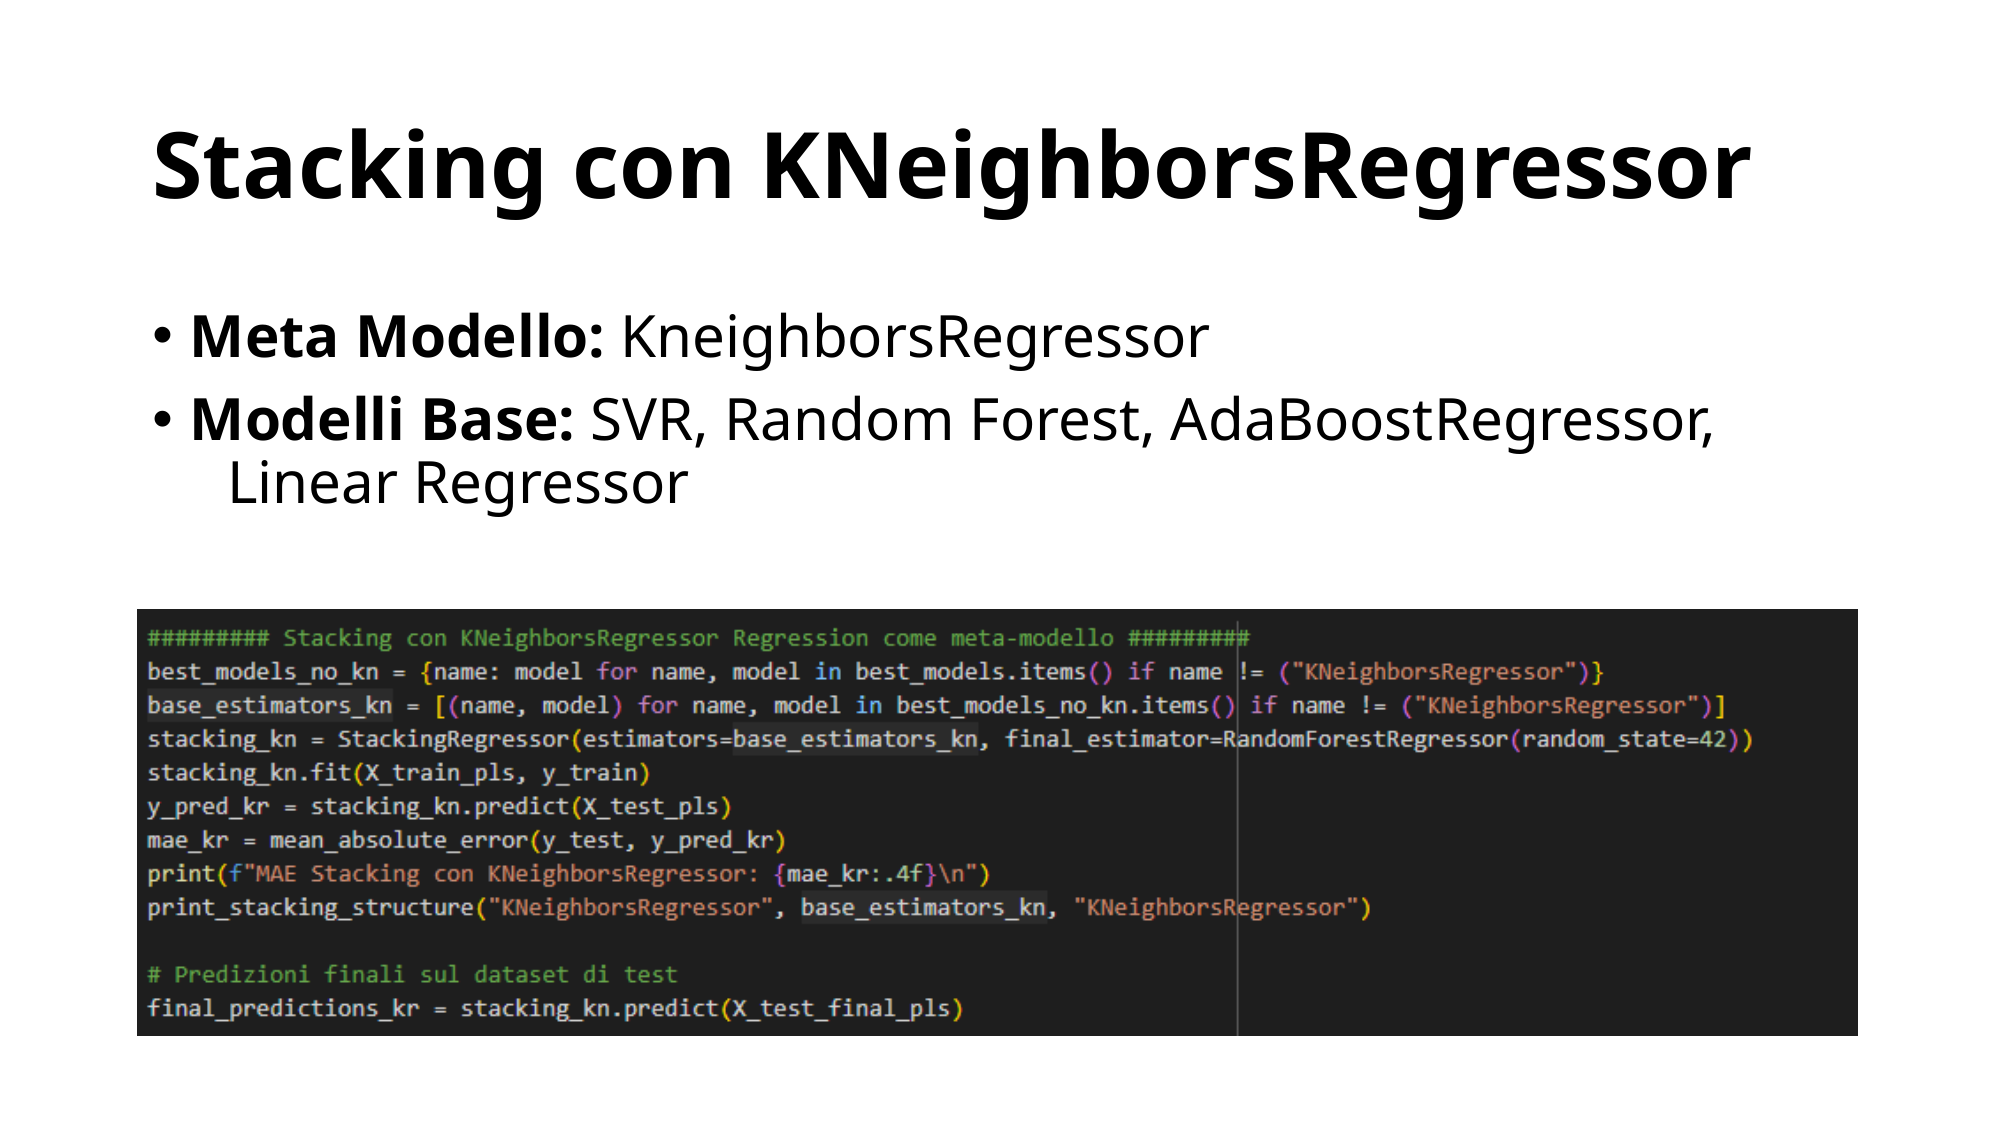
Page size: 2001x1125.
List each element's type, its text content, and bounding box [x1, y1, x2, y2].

picture [137, 609, 1858, 1036]
title Stacking con KNeighborsRegressor [137, 59, 1863, 278]
list Meta Modello: KneighborsRegressor Modelli Base: SVR, Random Forest, AdaBoostRegressor, Linear Regressor [137, 299, 1863, 1014]
